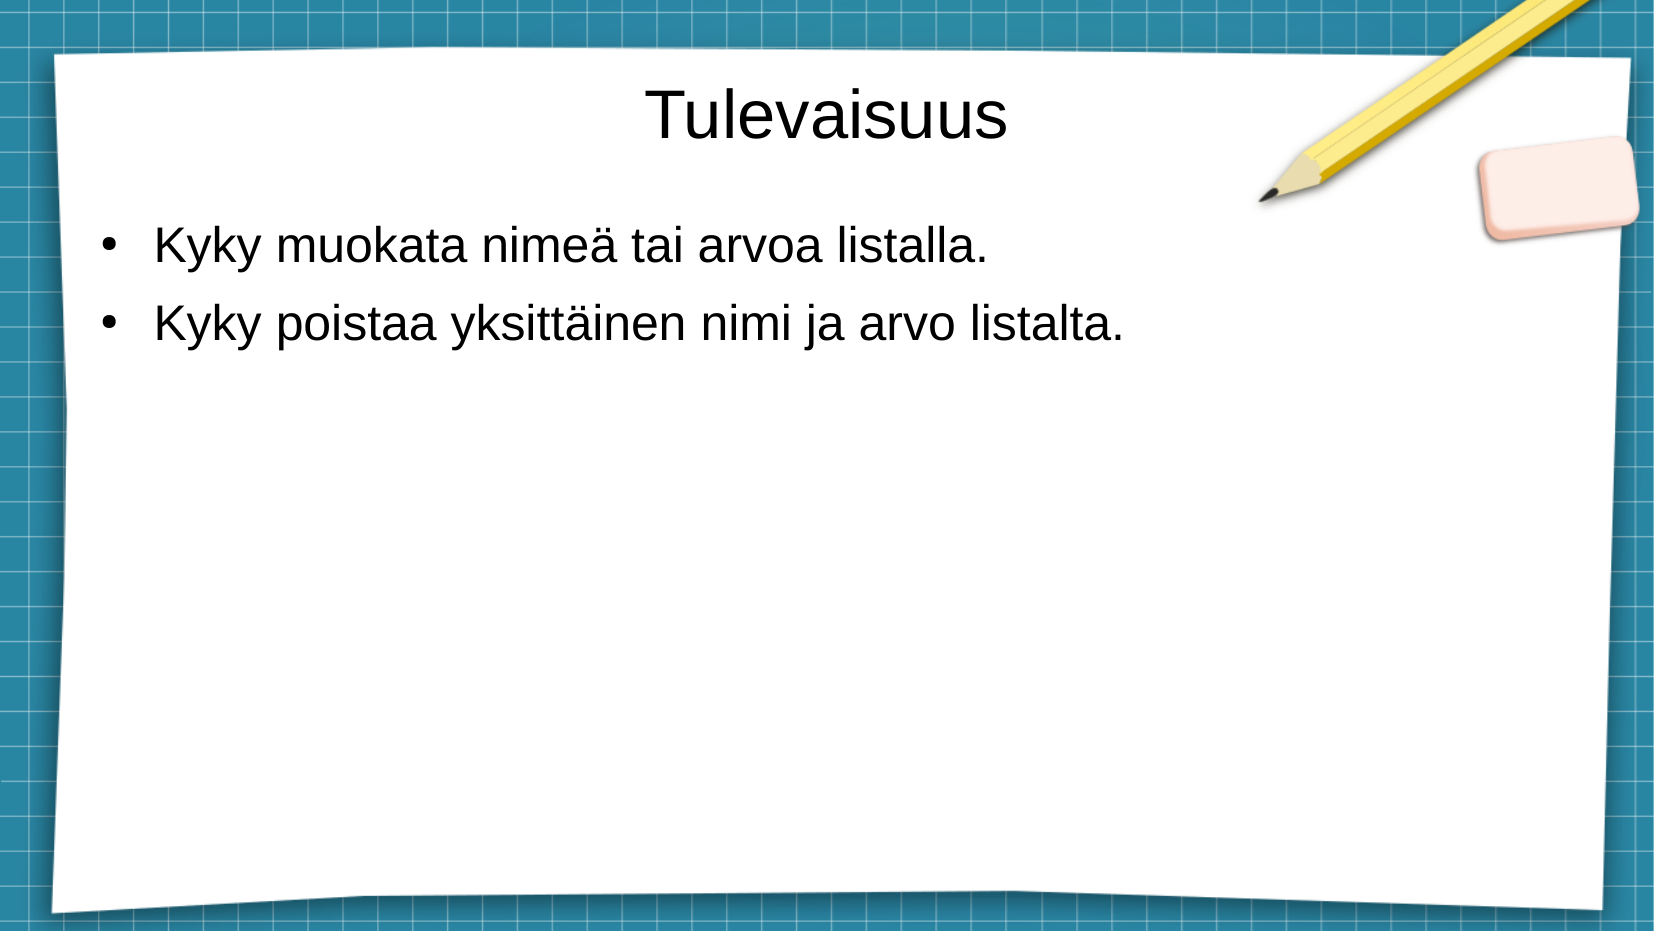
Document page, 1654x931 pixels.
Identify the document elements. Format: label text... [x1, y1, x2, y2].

title Tulevaisuus [82, 37, 1571, 193]
list Kyky muokata nimeä tai arvoa listalla. Kyky poistaa yksittäinen nimi ja arvo listalta. [82, 217, 1571, 758]
picture [0, 0, 1654, 931]
